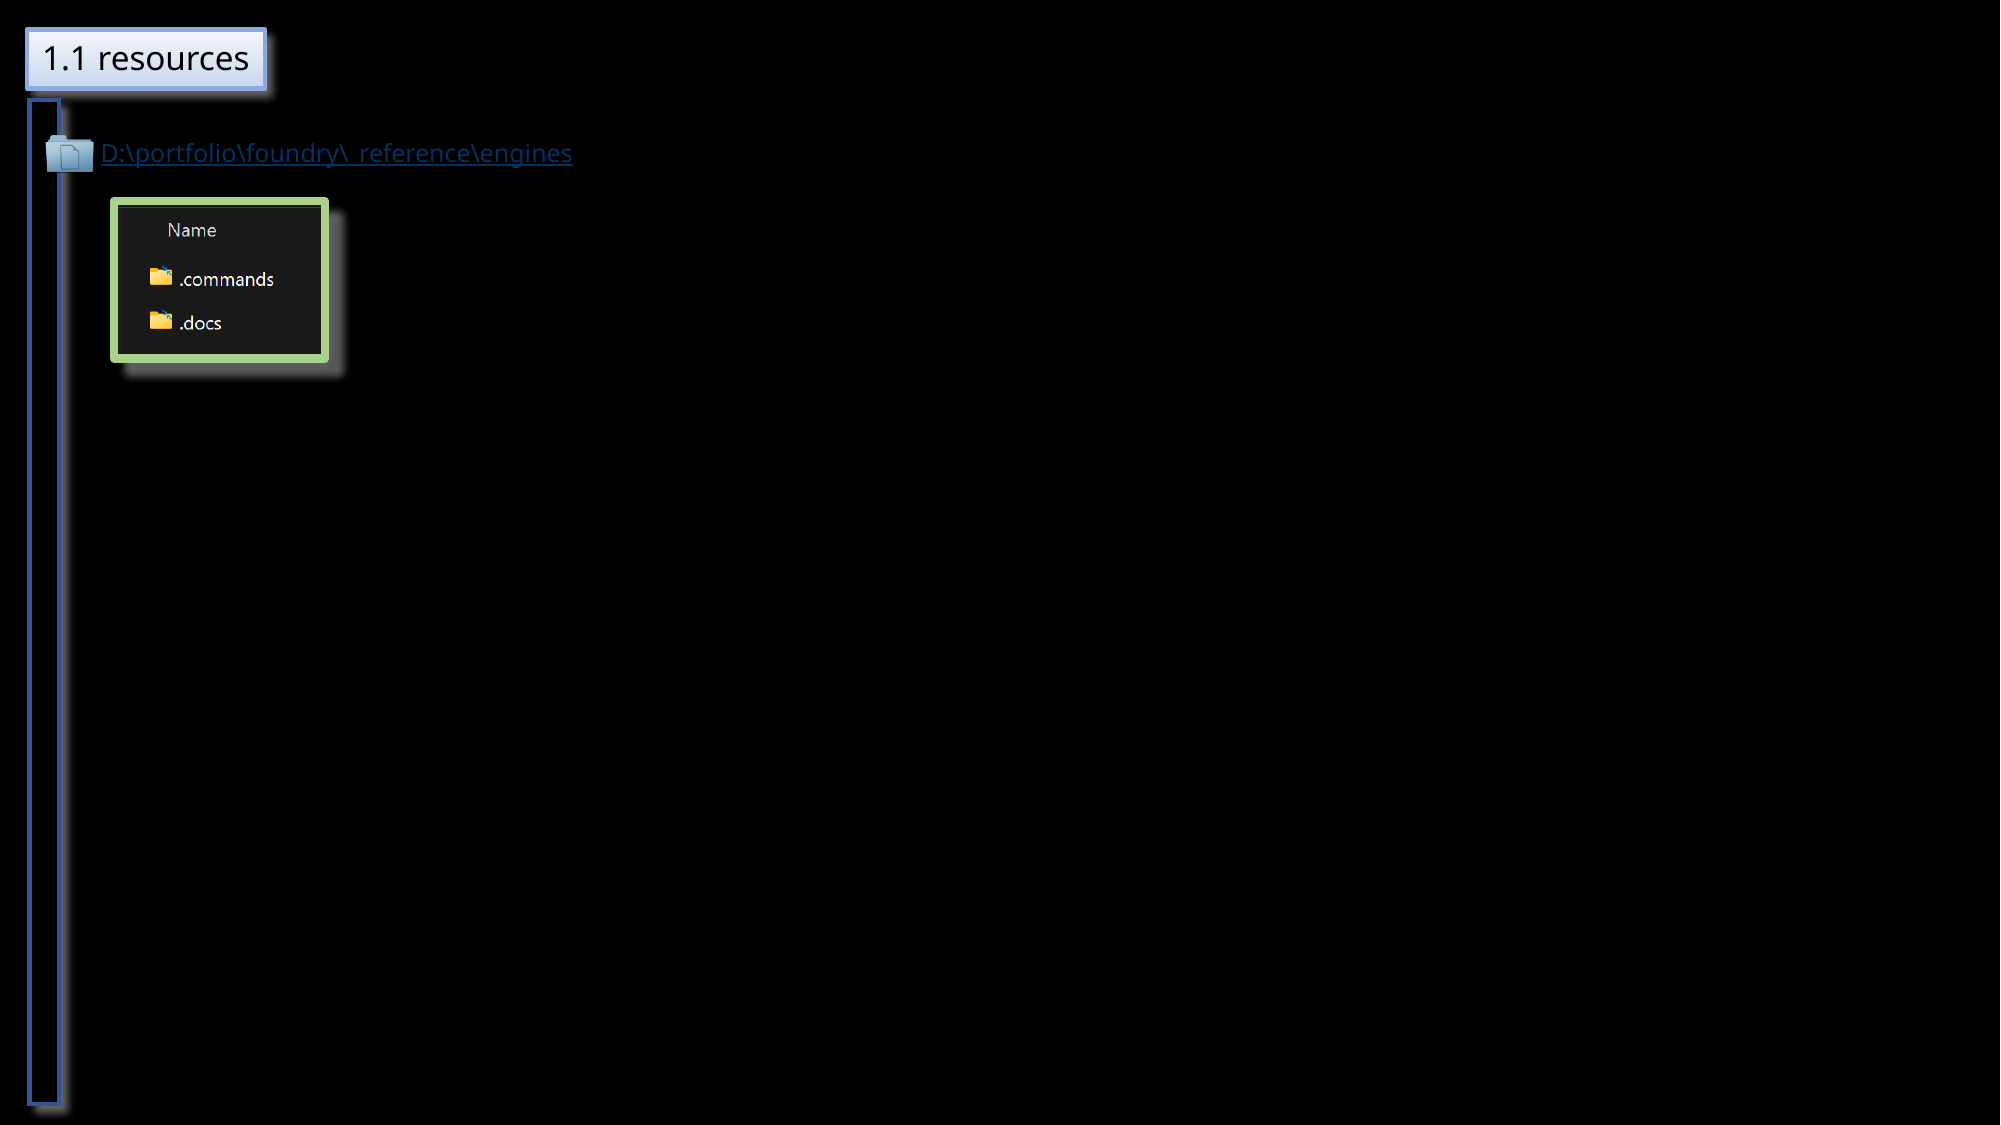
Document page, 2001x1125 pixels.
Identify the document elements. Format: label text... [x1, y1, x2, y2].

text_box [29, 100, 60, 1105]
title 1.1 resources [29, 29, 263, 89]
picture [45, 128, 94, 178]
picture [118, 205, 321, 355]
text_box D:\portfolio\foundry\_reference\engines [100, 137, 574, 172]
